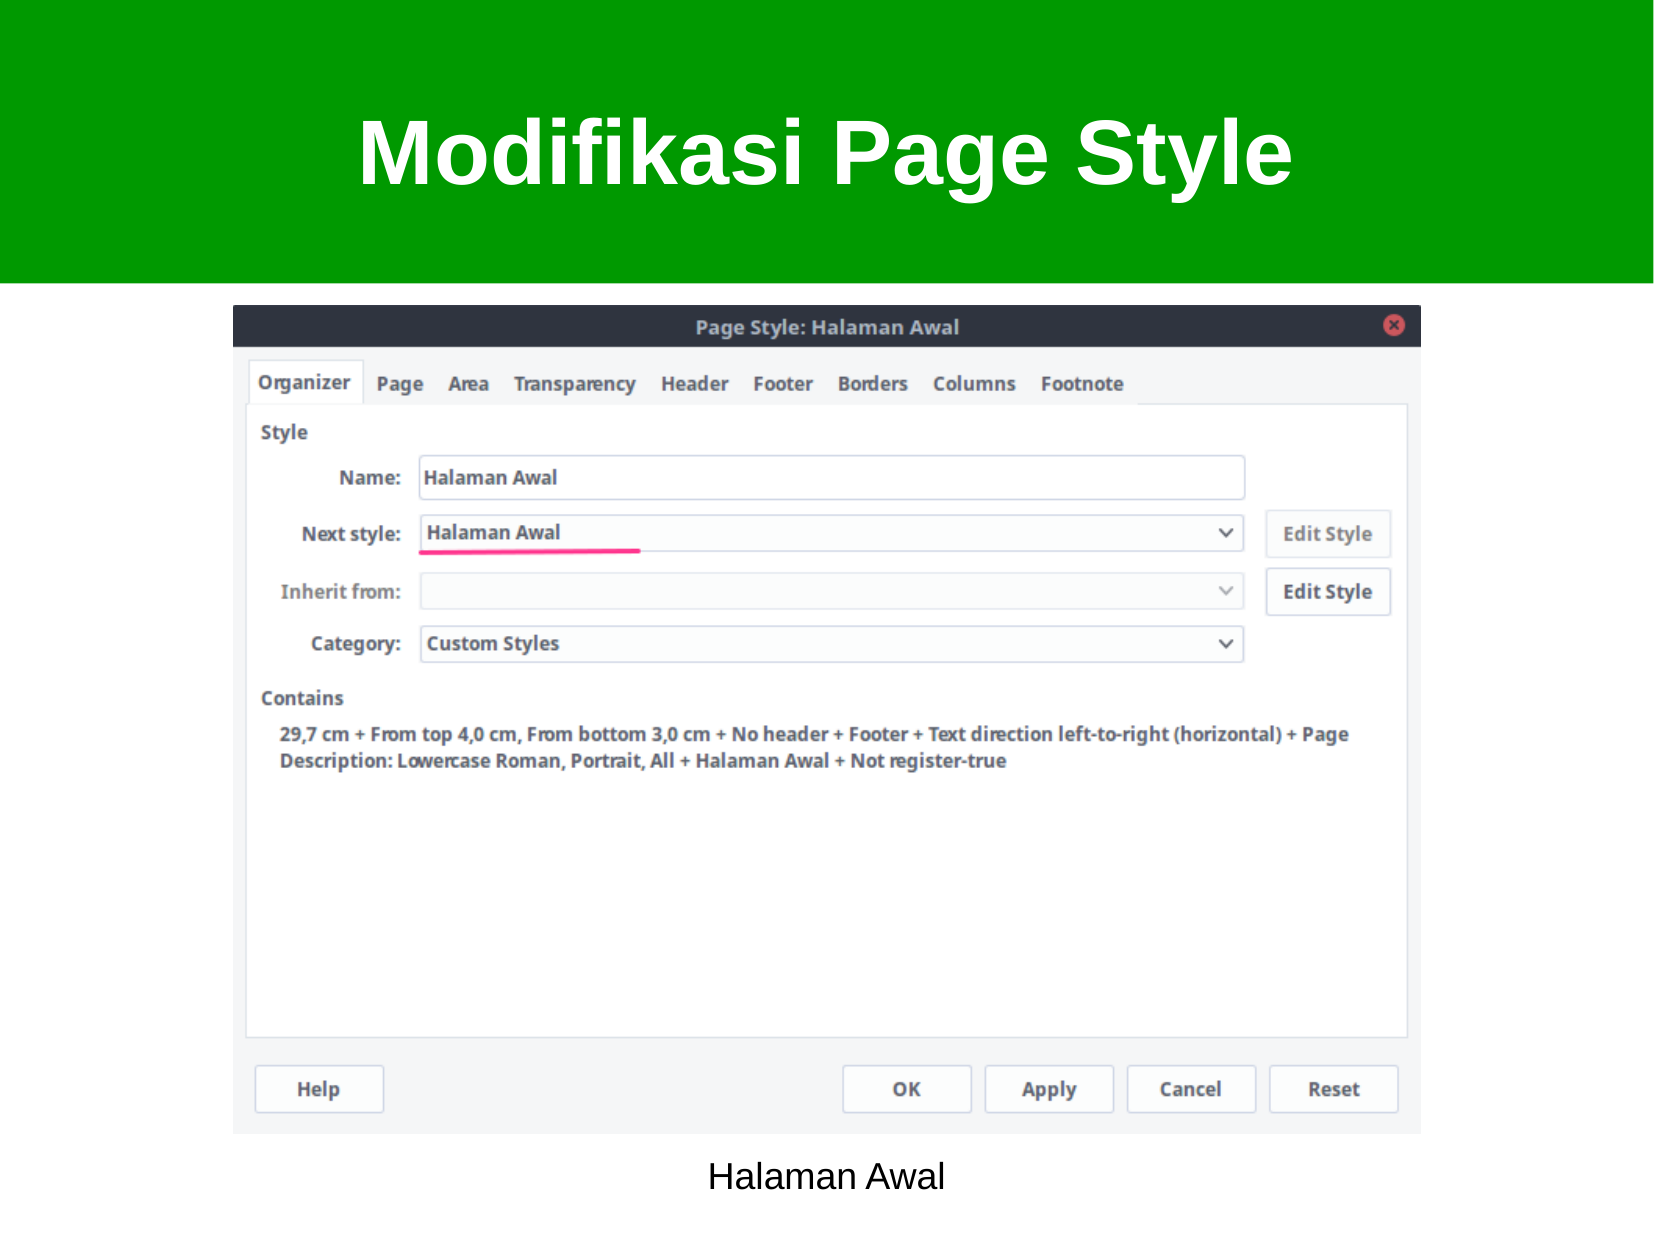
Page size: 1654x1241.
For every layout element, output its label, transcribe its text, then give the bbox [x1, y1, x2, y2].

text_box Halaman Awal [692, 1147, 961, 1205]
picture [233, 305, 1421, 1134]
text_box [0, 0, 1654, 284]
title Modifikasi Page Style [82, 49, 1571, 257]
